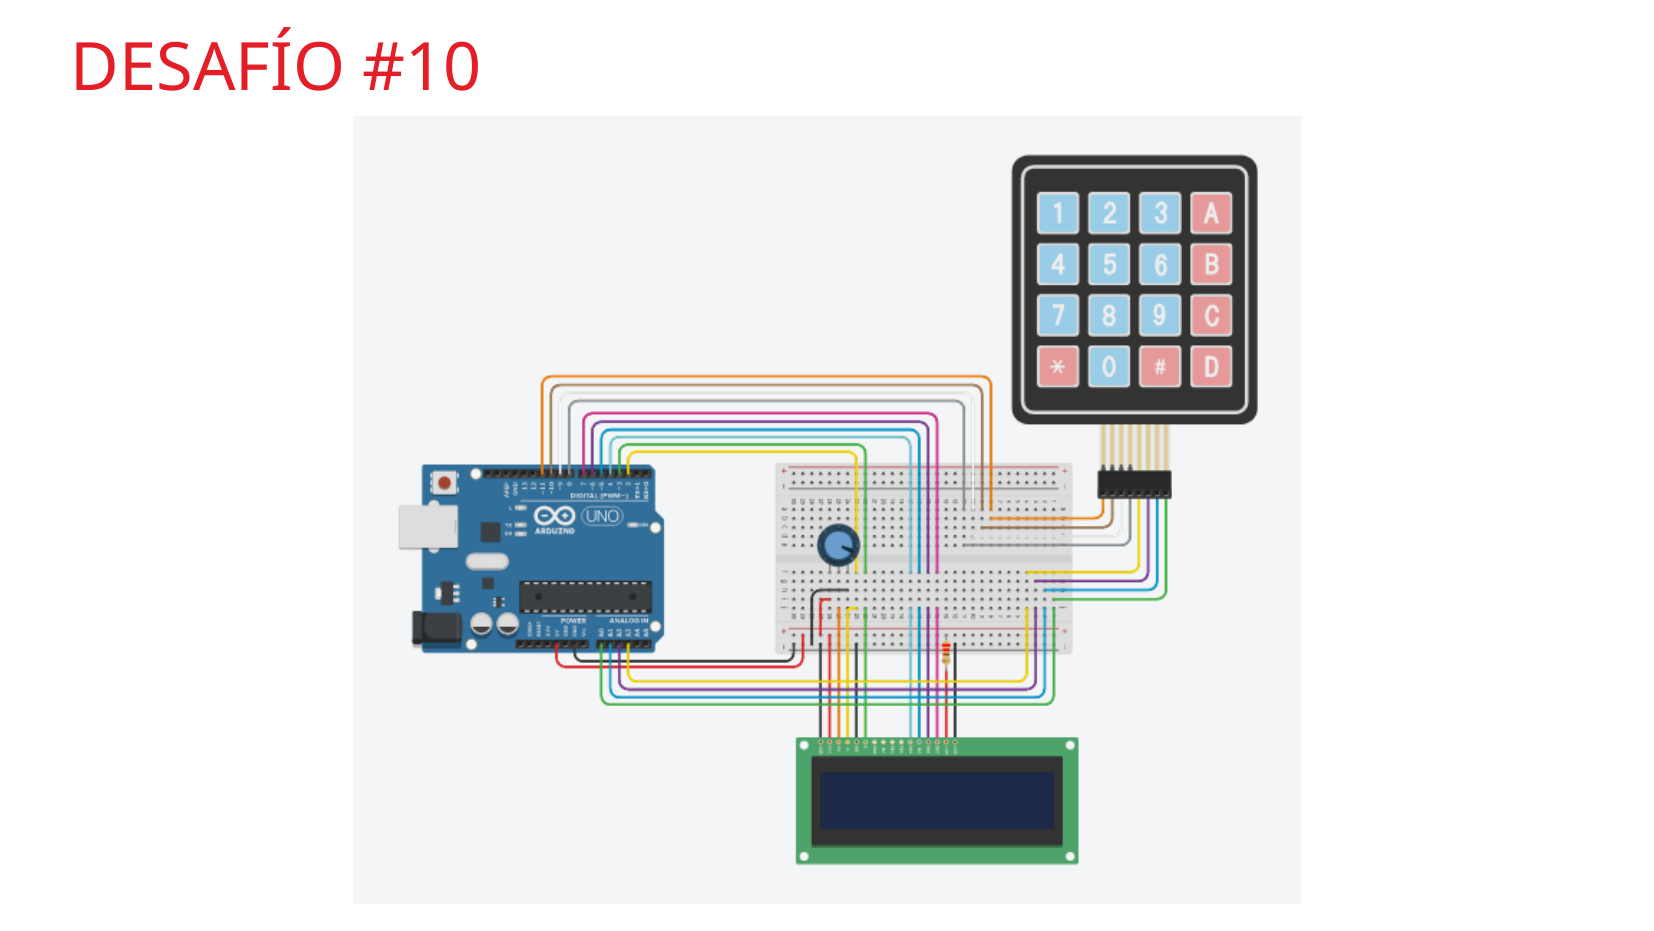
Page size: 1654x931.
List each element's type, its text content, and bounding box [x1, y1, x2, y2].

title DESAFÍO #10 [70, 11, 1347, 118]
picture [353, 116, 1301, 904]
